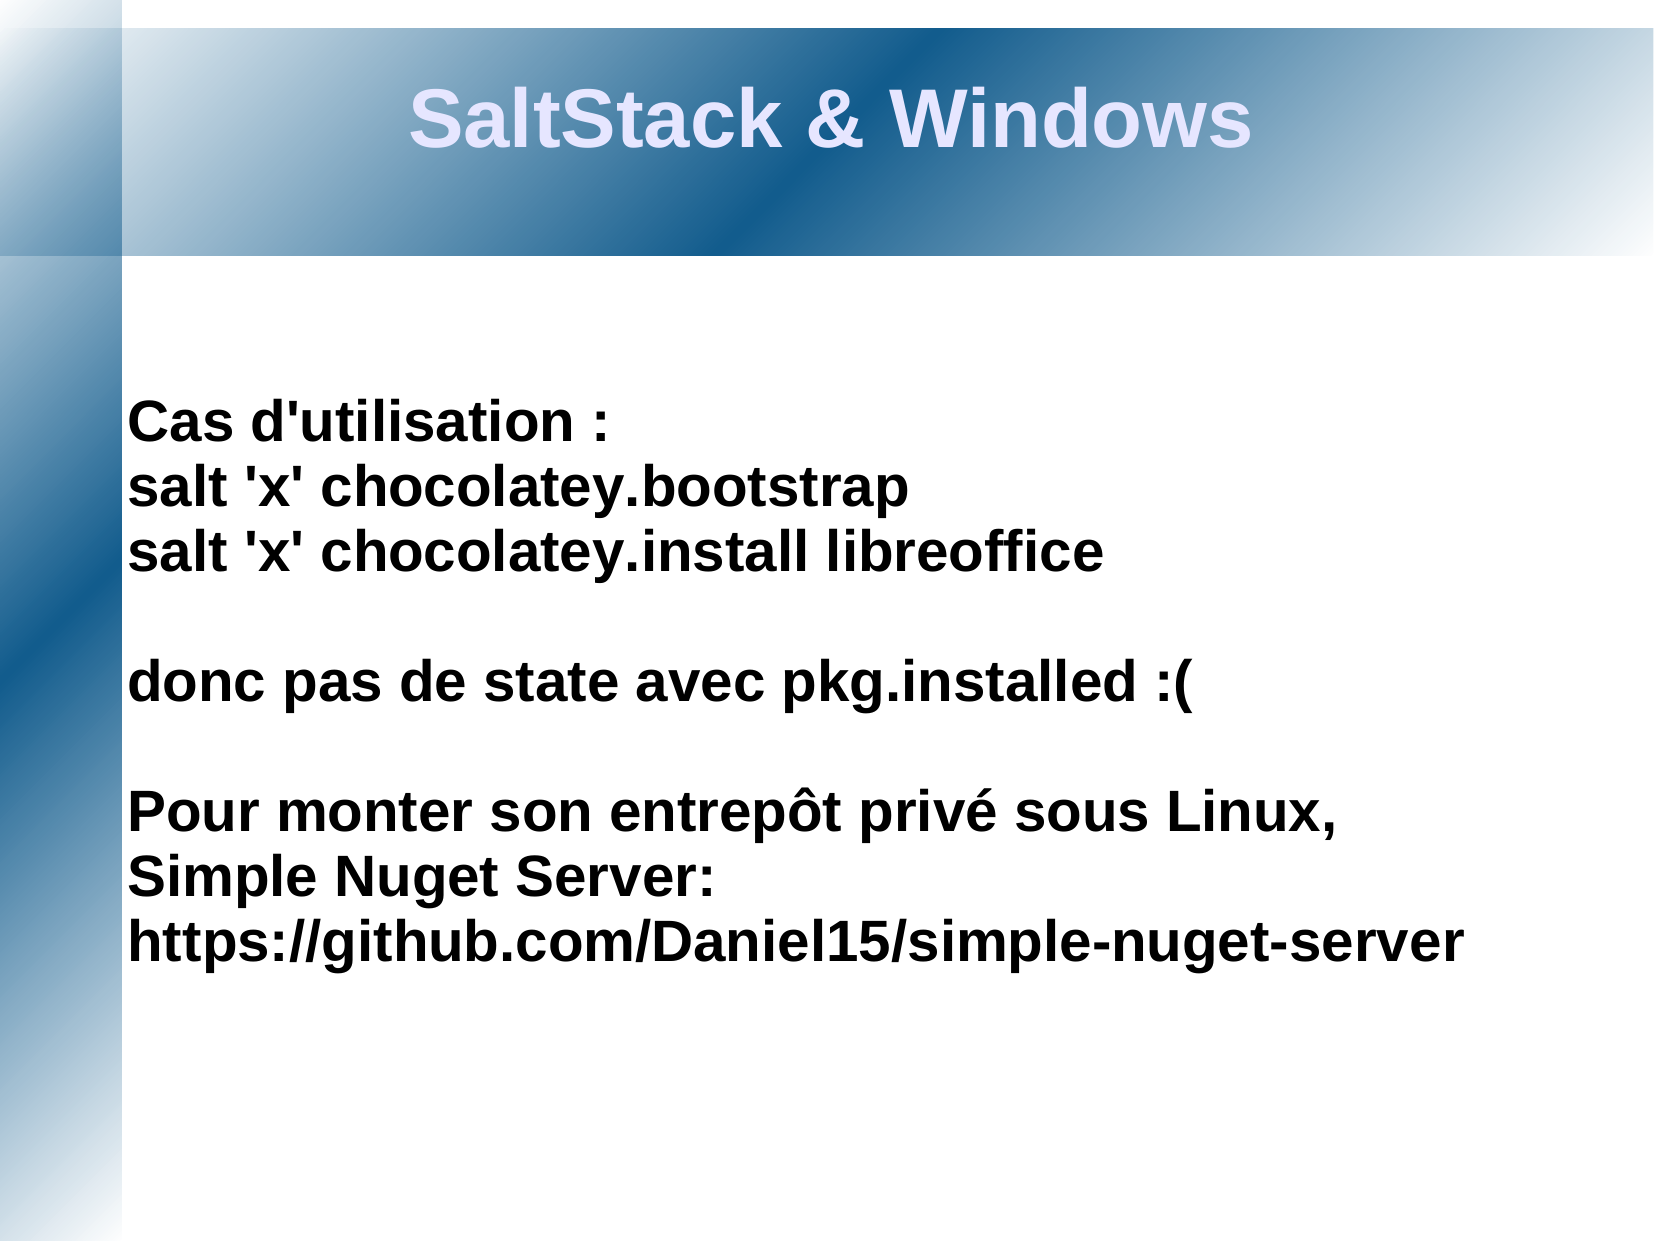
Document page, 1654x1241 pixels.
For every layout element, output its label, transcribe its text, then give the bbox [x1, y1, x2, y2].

subtitle Cas d'utilisation : salt 'x' chocolatey.bootstrap salt 'x' chocolatey.install libreoffice donc pas de state avec pkg.installed :( Pour monter son entrepôt privé sous Linux, Simple Nuget Server: https://github.com/Daniel15/simple-nuget-server [127, 323, 1603, 1128]
title SaltStack & Windows [125, 71, 1538, 165]
